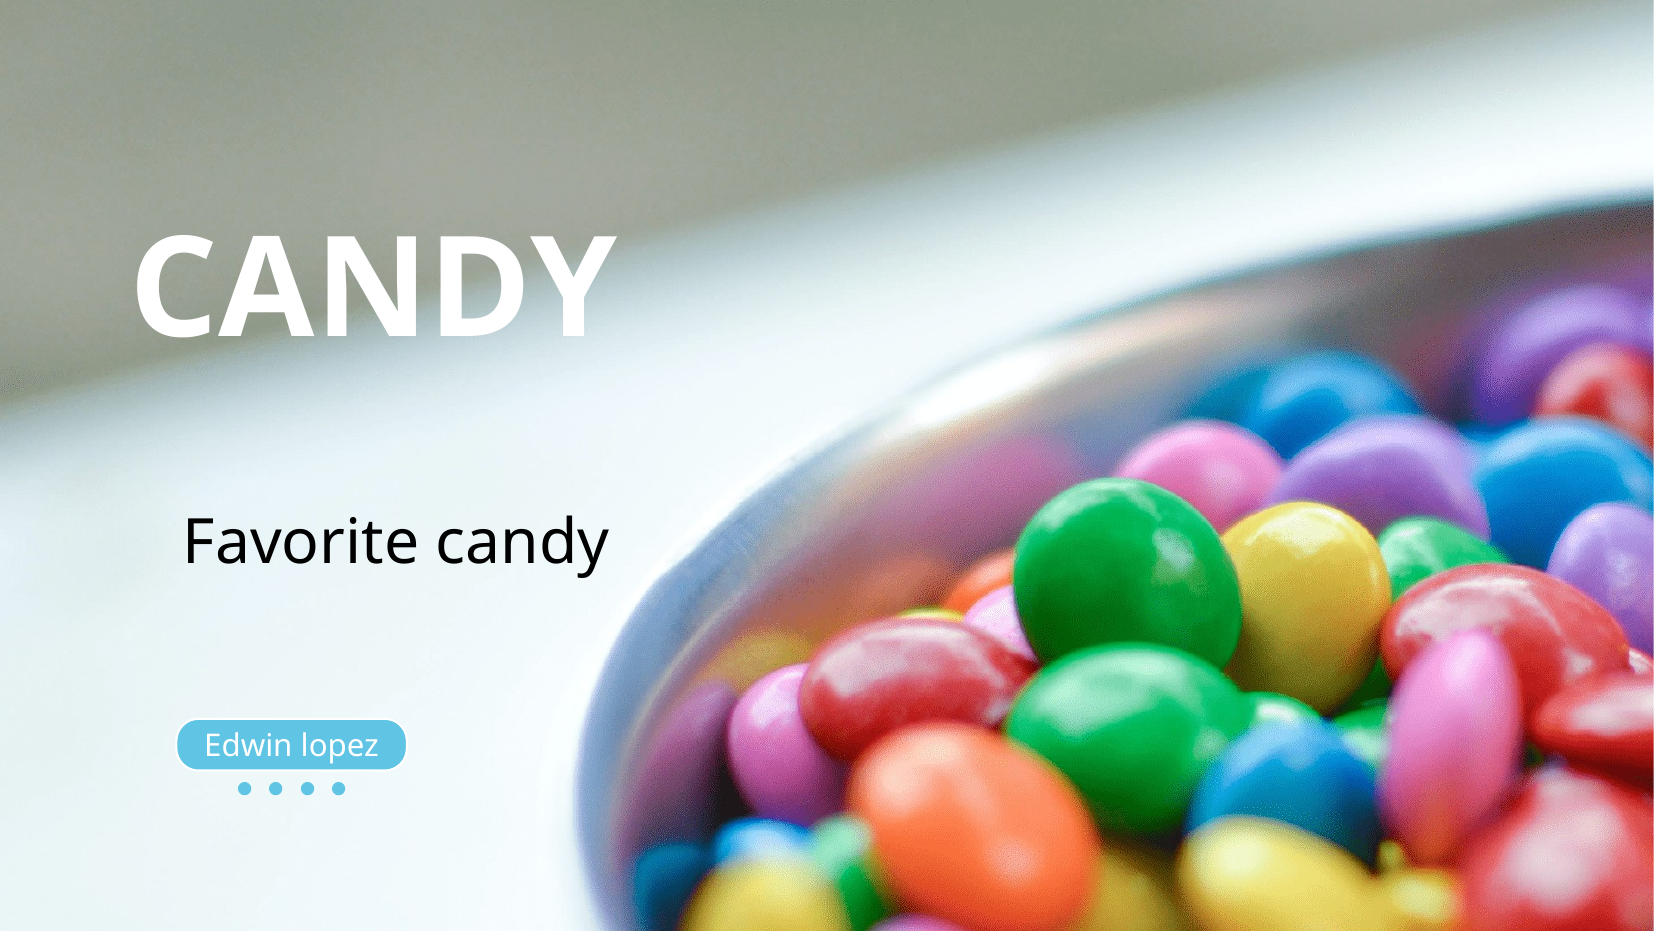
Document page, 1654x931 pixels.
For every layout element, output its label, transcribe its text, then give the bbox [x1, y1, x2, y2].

title Favorite candy [153, 451, 640, 627]
text_box [238, 782, 252, 796]
title CANDY [129, 187, 686, 378]
text_box Edwin lopez [178, 720, 405, 769]
text_box [301, 782, 315, 796]
text_box [332, 782, 346, 796]
text_box [269, 782, 283, 796]
picture [0, 0, 1654, 931]
